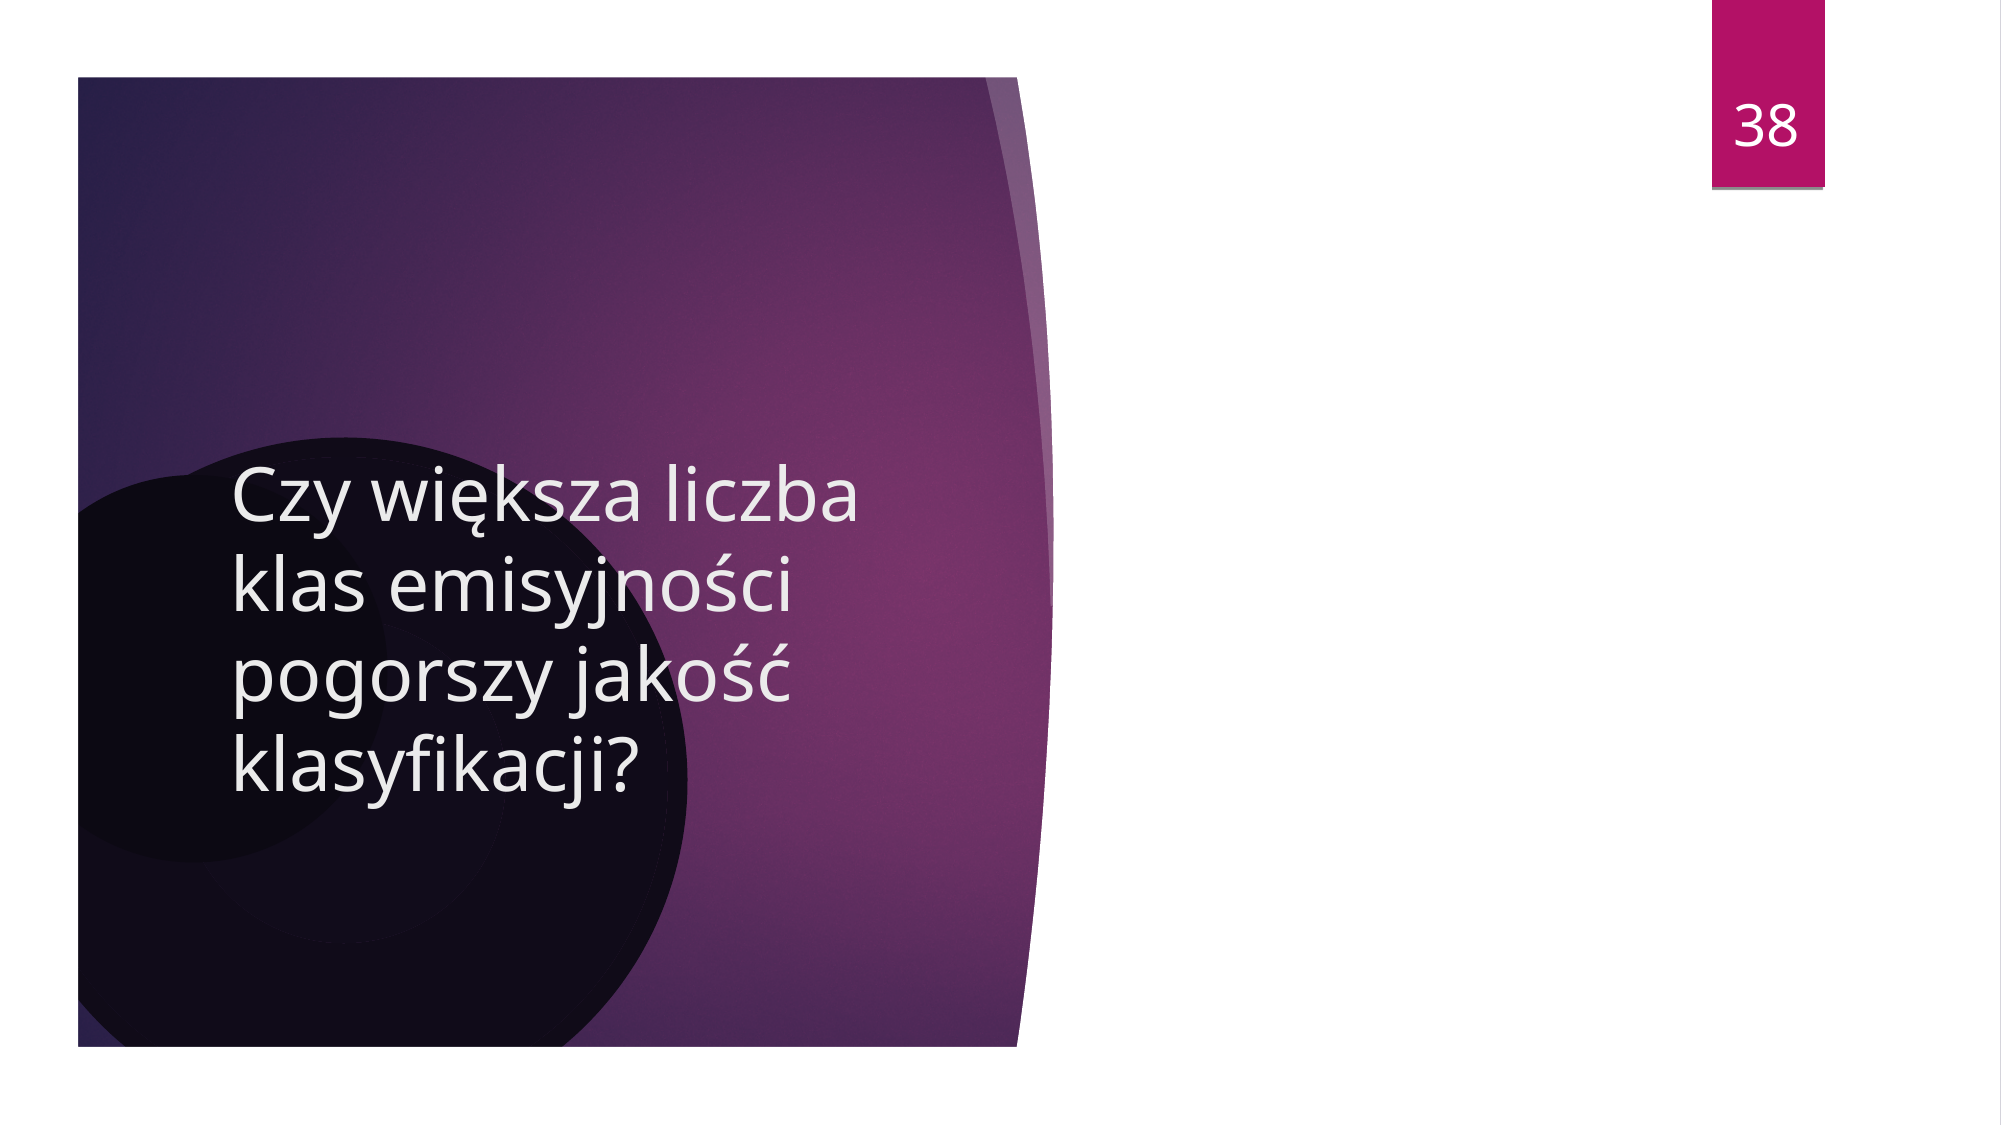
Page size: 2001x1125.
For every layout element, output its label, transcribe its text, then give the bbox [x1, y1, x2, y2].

text_box [1698, 48, 1836, 175]
title Czy większa liczba klas emisyjności pogorszy jakość klasyfikacji? [199, 327, 913, 798]
